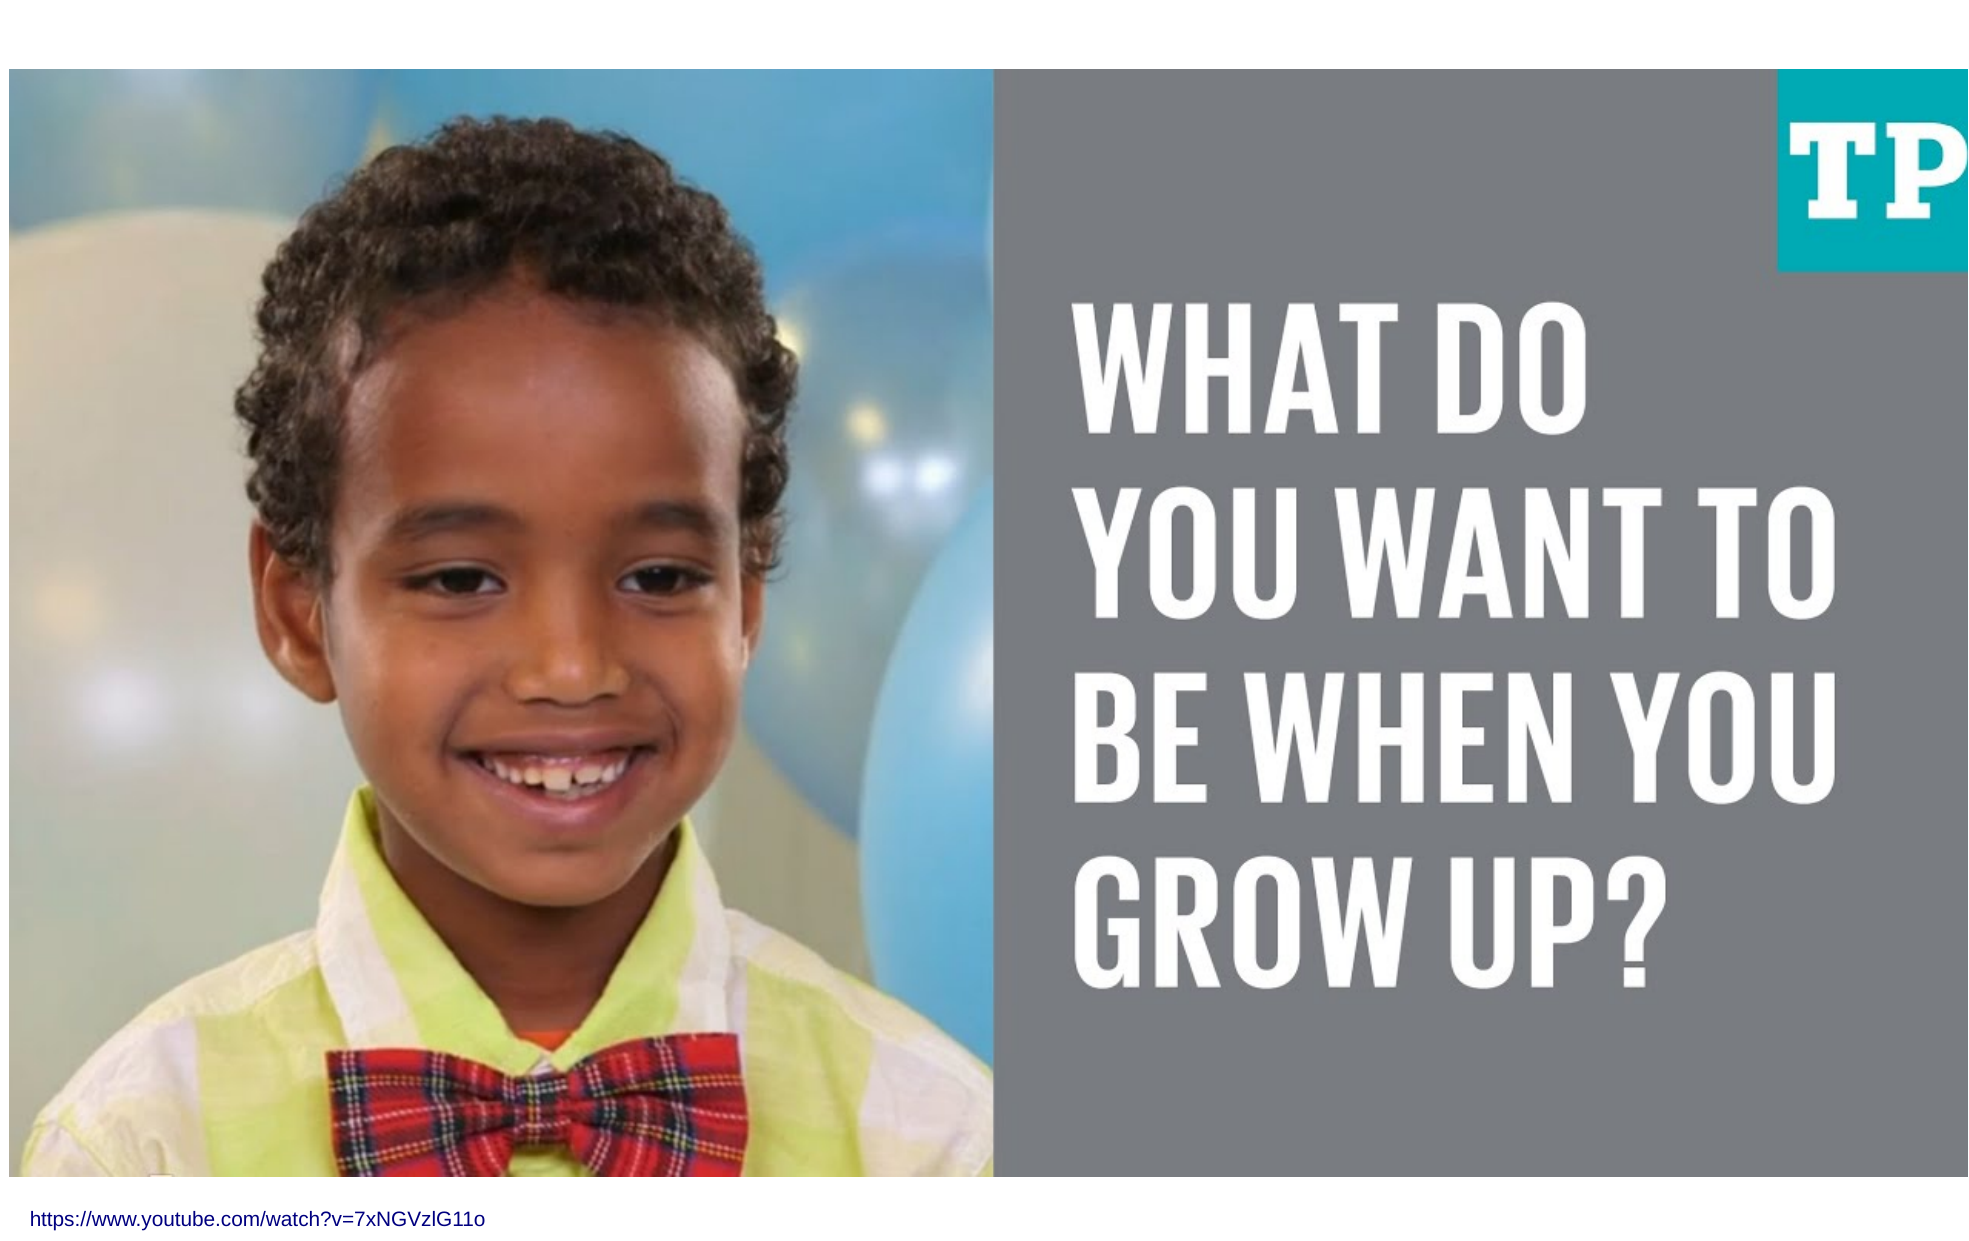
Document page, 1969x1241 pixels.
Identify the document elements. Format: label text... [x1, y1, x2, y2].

text_box https://www.youtube.com/watch?v=7xNGVzlG11o [15, 1200, 501, 1239]
picture [9, 69, 1968, 1177]
